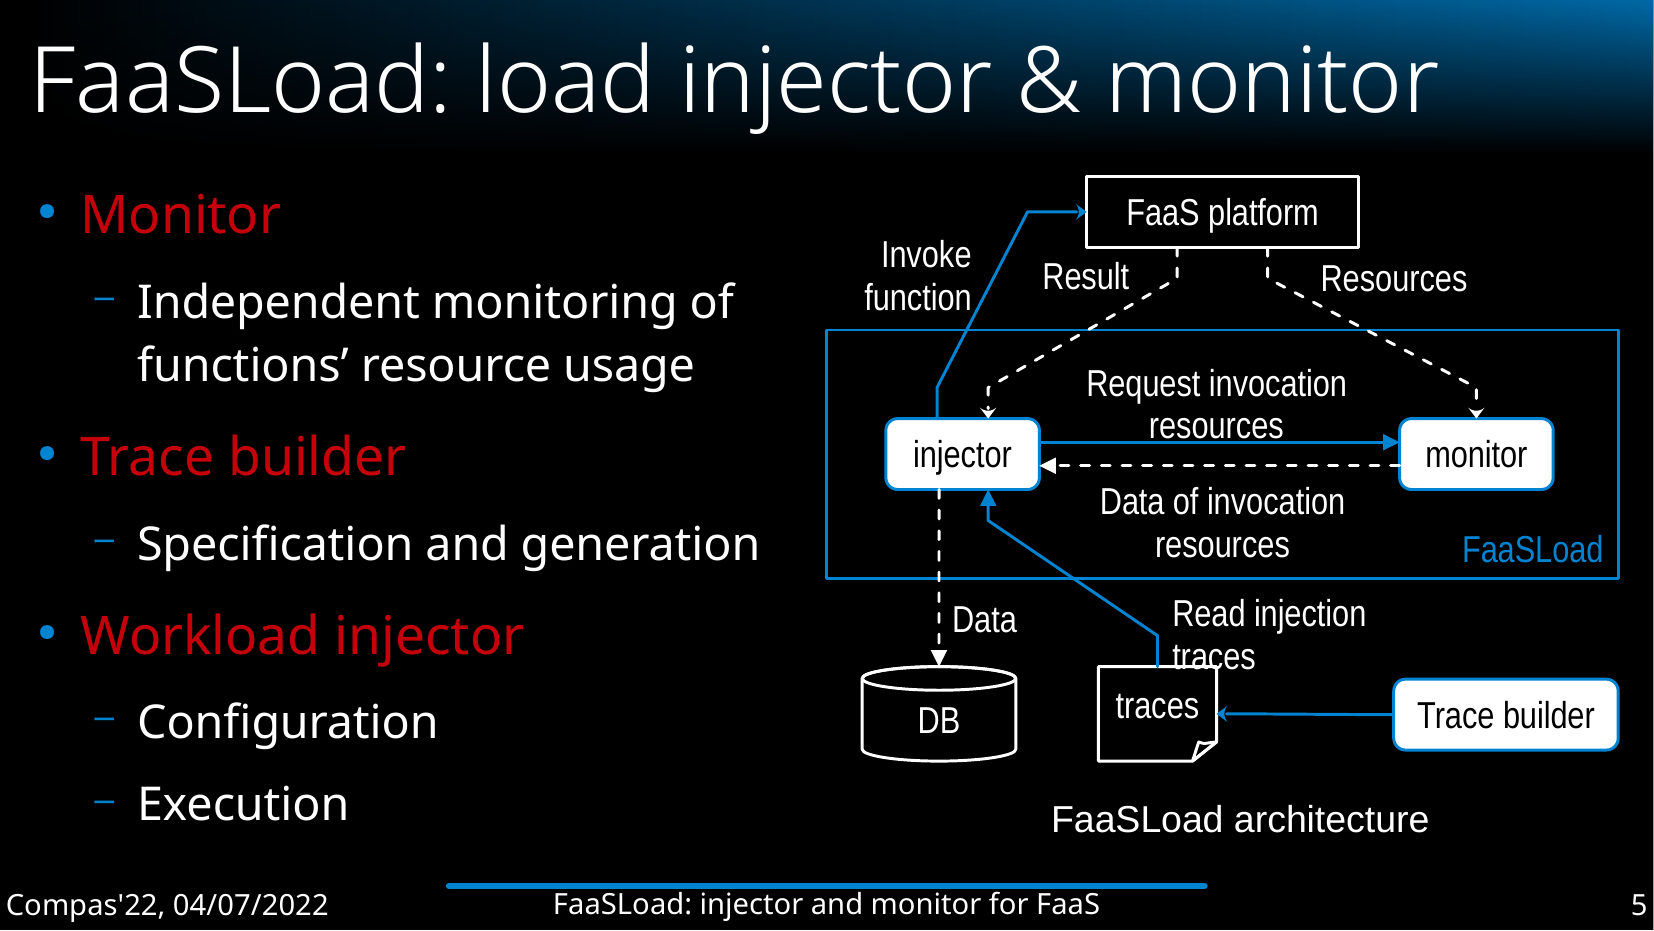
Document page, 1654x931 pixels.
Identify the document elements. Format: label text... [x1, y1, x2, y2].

text_box Data of invocation resources [1062, 471, 1382, 562]
text_box Result [1027, 247, 1176, 300]
text_box Invoke function [832, 225, 987, 315]
text_box FaaS platform [1086, 176, 1359, 248]
text_box Request invocation resources [1051, 353, 1382, 444]
text_box Resources [1285, 248, 1483, 302]
text_box Data [937, 592, 1040, 646]
text_box traces [1098, 666, 1217, 762]
text_box injector [885, 418, 1040, 490]
text_box Read injection traces [1157, 583, 1382, 674]
text_box monitor [1399, 418, 1554, 490]
text_box Trace builder [1393, 679, 1619, 751]
list Monitor Independent monitoring of functions’ resource usage Trace builder Specification and generation Workload injector Configuration Execution [23, 176, 808, 850]
text_box FaaSLoad architecture [850, 790, 1630, 848]
text_box FaaSLoad [826, 330, 1070, 579]
text_box DB [862, 680, 1016, 762]
title FaaSLoad: load injector & monitor [0, 0, 1654, 154]
text_box FaaSLoad [939, 330, 1619, 579]
